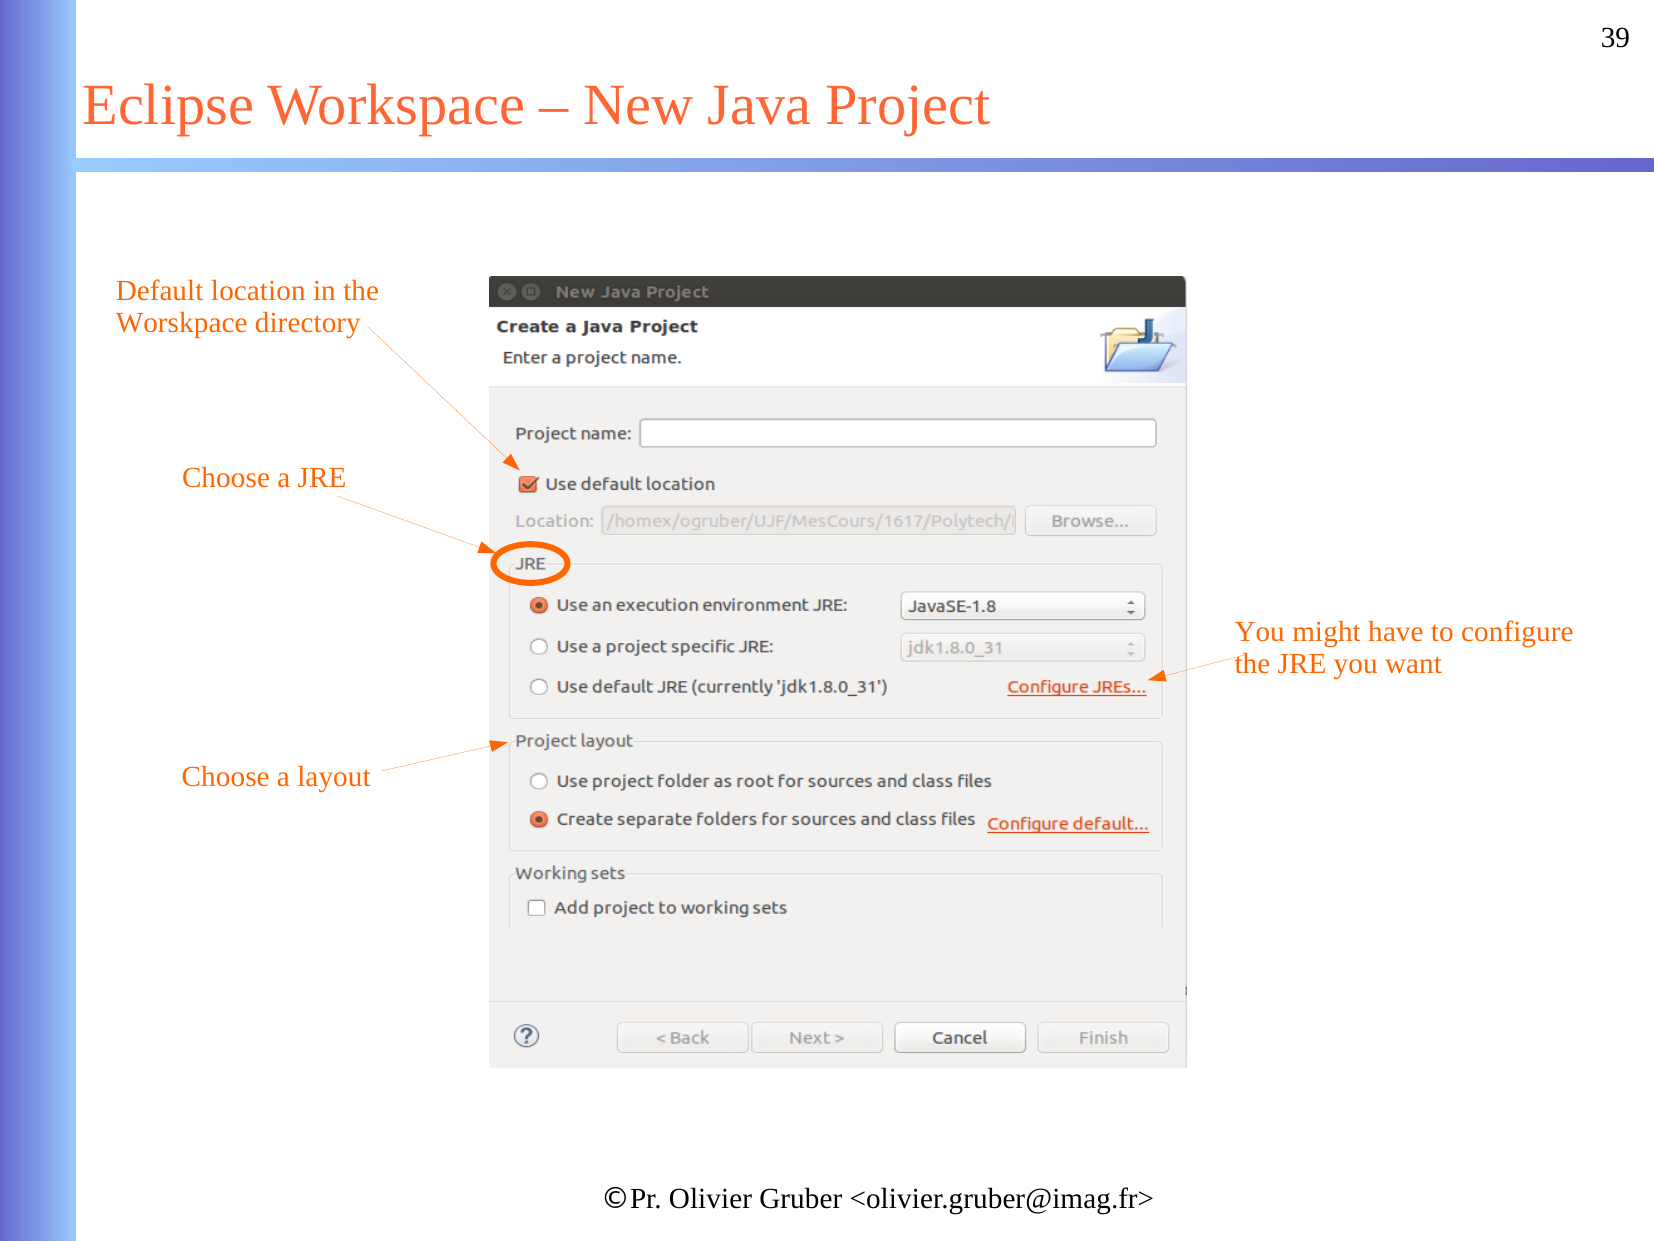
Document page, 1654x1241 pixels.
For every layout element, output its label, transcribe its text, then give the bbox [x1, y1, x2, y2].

picture [489, 276, 1187, 1068]
title Eclipse Workspace – New Java Project [82, 49, 1571, 161]
text_box Choose a JRE [182, 461, 373, 500]
text_box Choose a layout [181, 760, 373, 799]
picture [497, 548, 564, 579]
text_box Default location in the Worskpace directory [115, 274, 388, 341]
text_box You might have to configure the JRE you want [1234, 615, 1572, 680]
